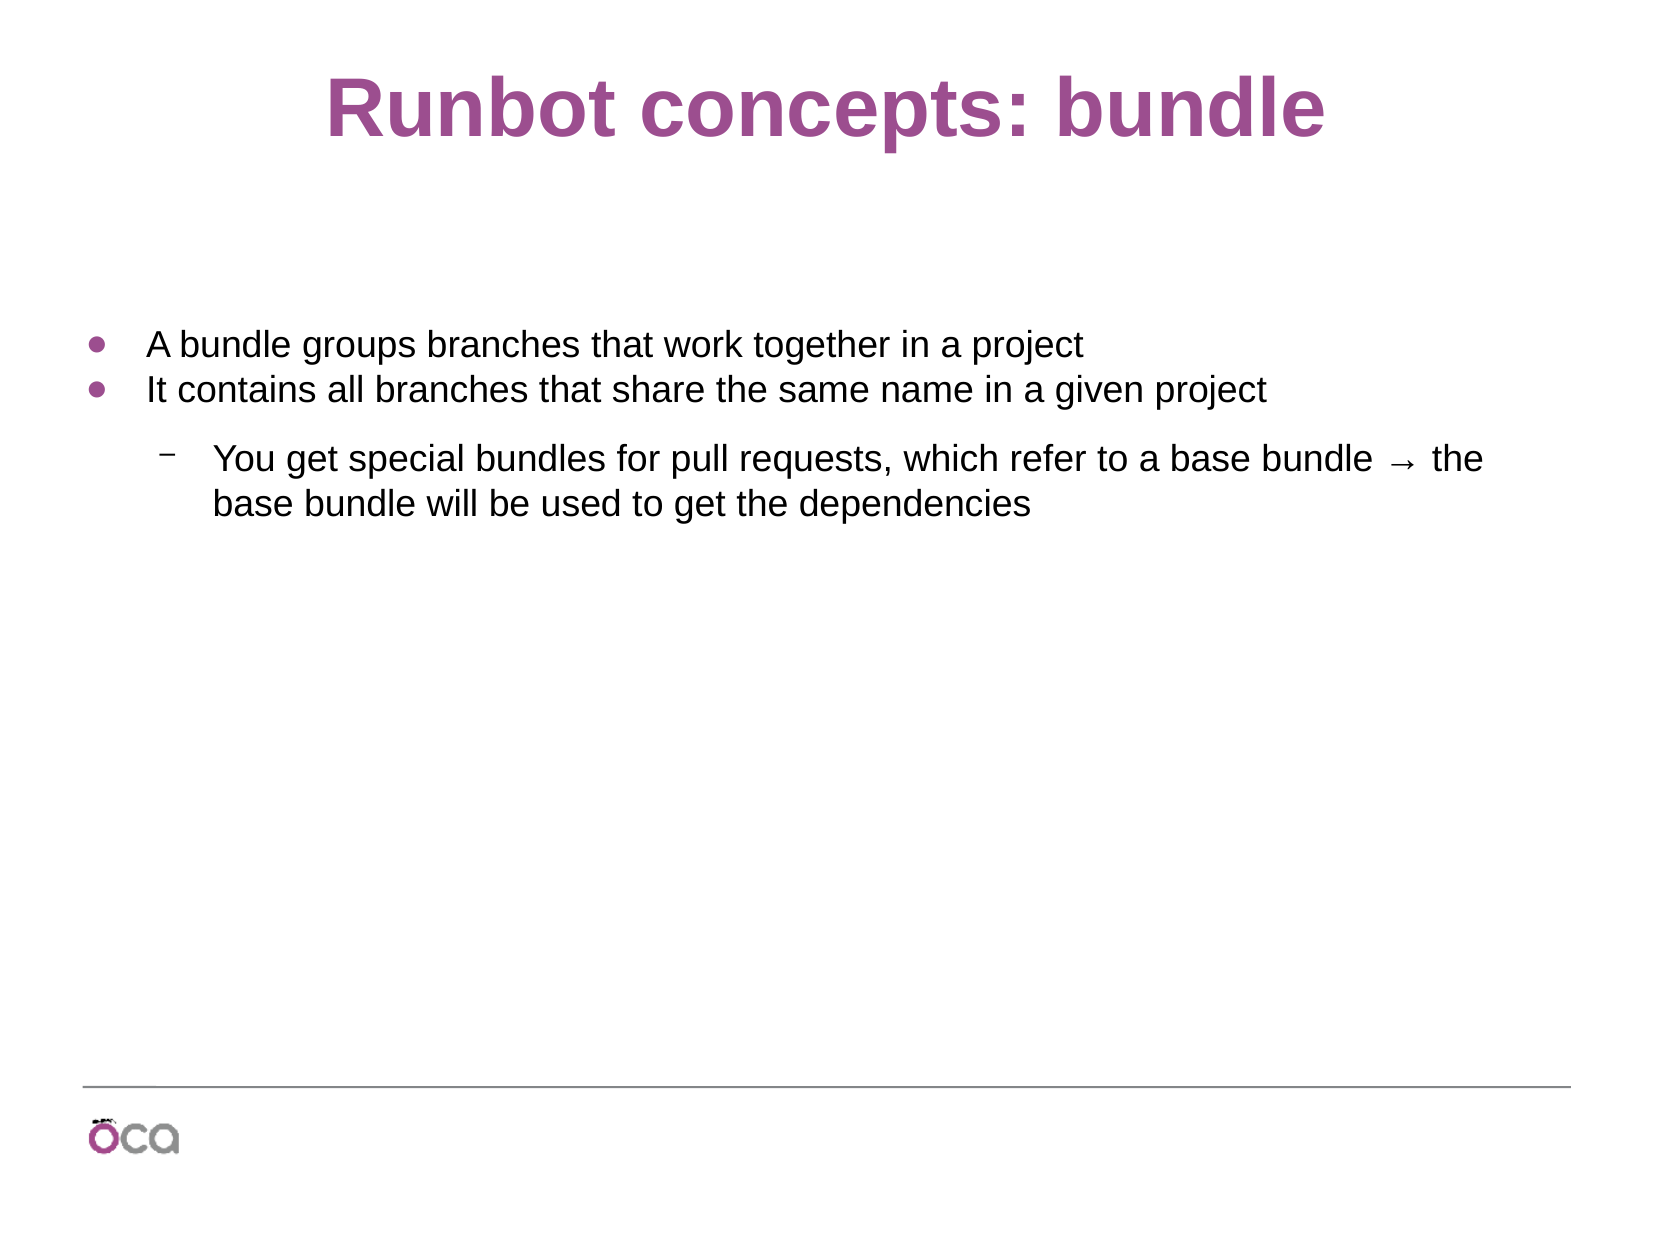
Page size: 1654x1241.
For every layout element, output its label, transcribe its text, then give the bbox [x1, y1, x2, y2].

title Runbot concepts: bundle [82, 0, 1571, 207]
list A bundle groups branches that work together in a project It contains all branches that share the same name in a given project You get special bundles for pull requests, which refer to a base bundle → the base bundle will be used to get the dependencies [71, 320, 1560, 1040]
picture [82, 1089, 186, 1191]
